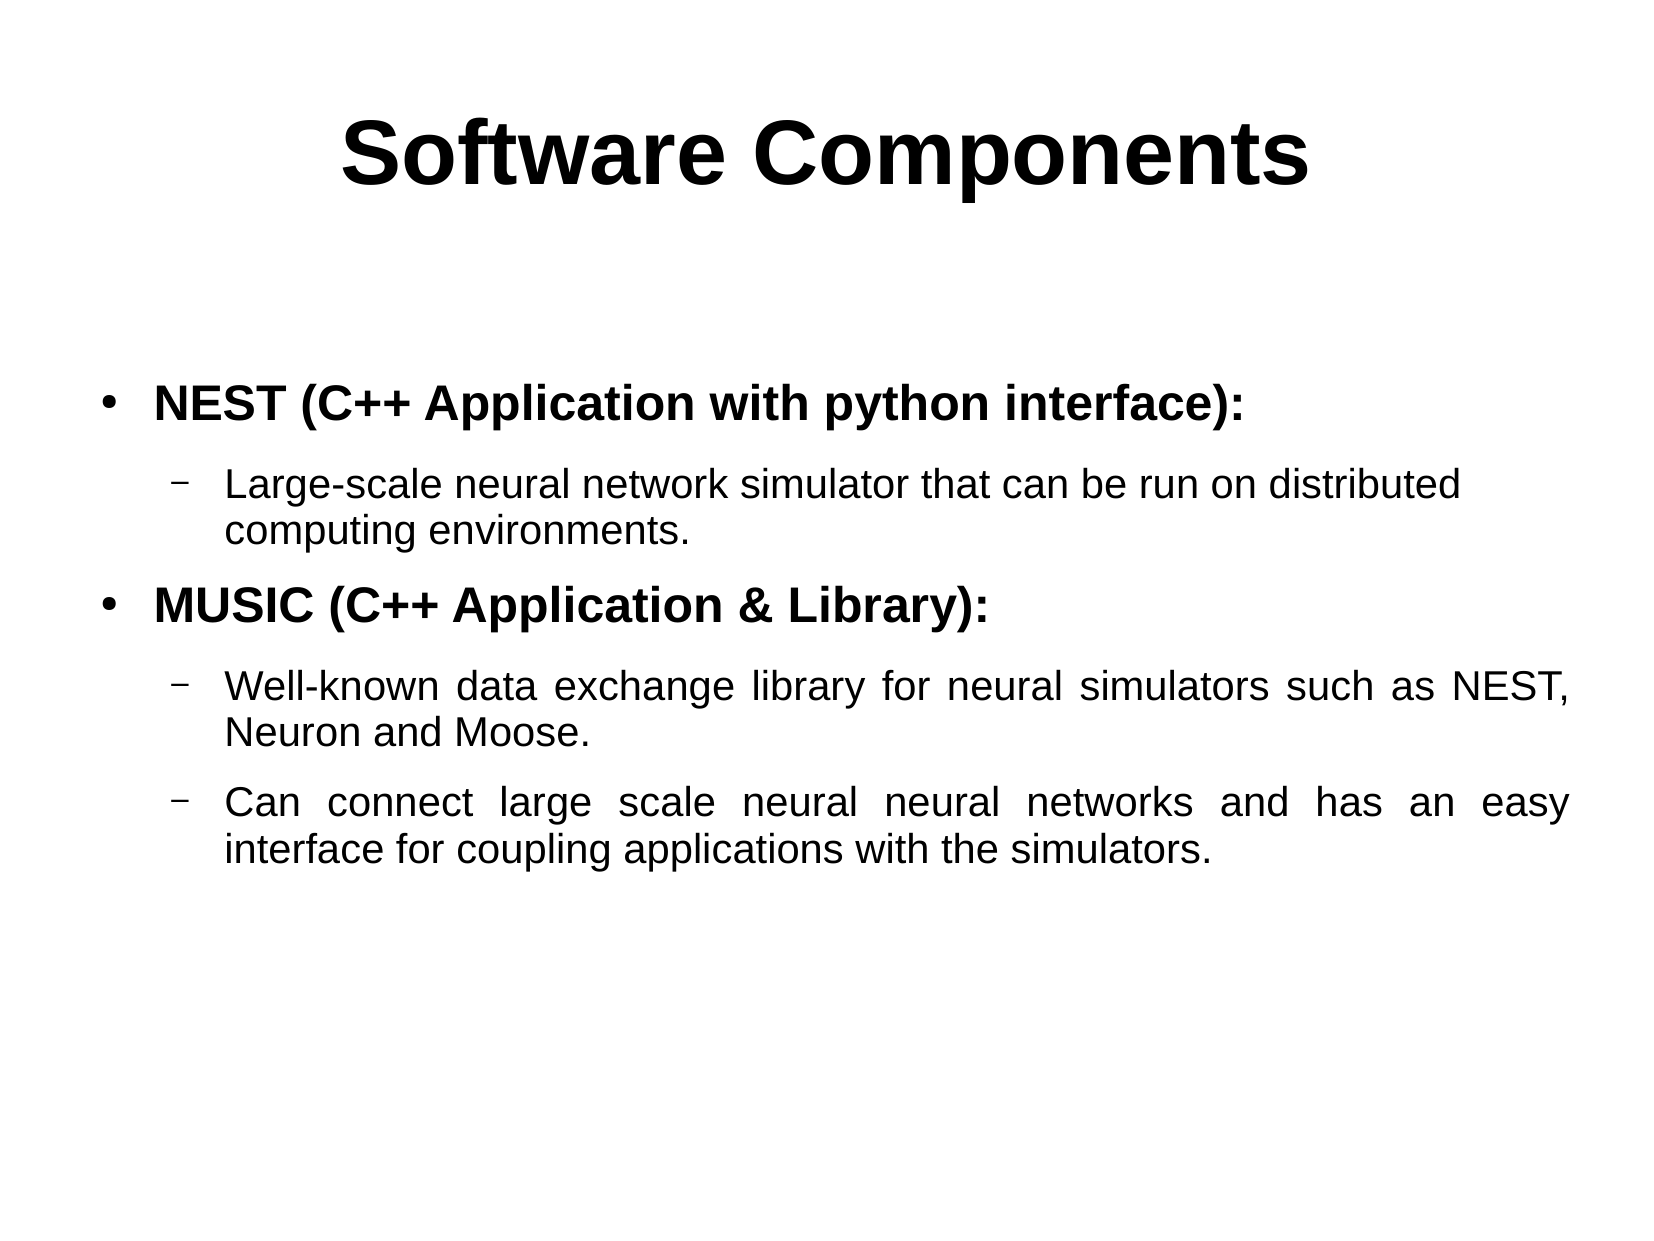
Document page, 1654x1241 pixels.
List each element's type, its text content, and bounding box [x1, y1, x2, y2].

title Software Components [82, 49, 1571, 257]
list NEST (C++ Application with python interface): Large-scale neural network simulator that can be run on distributed computing environments. MUSIC (C++ Application & Library): Well-known data exchange library for neural simulators such as NEST, Neuron and Moose. Can connect large scale neural neural networks and has an easy interface for coupling applications with the simulators. [82, 290, 1571, 1010]
